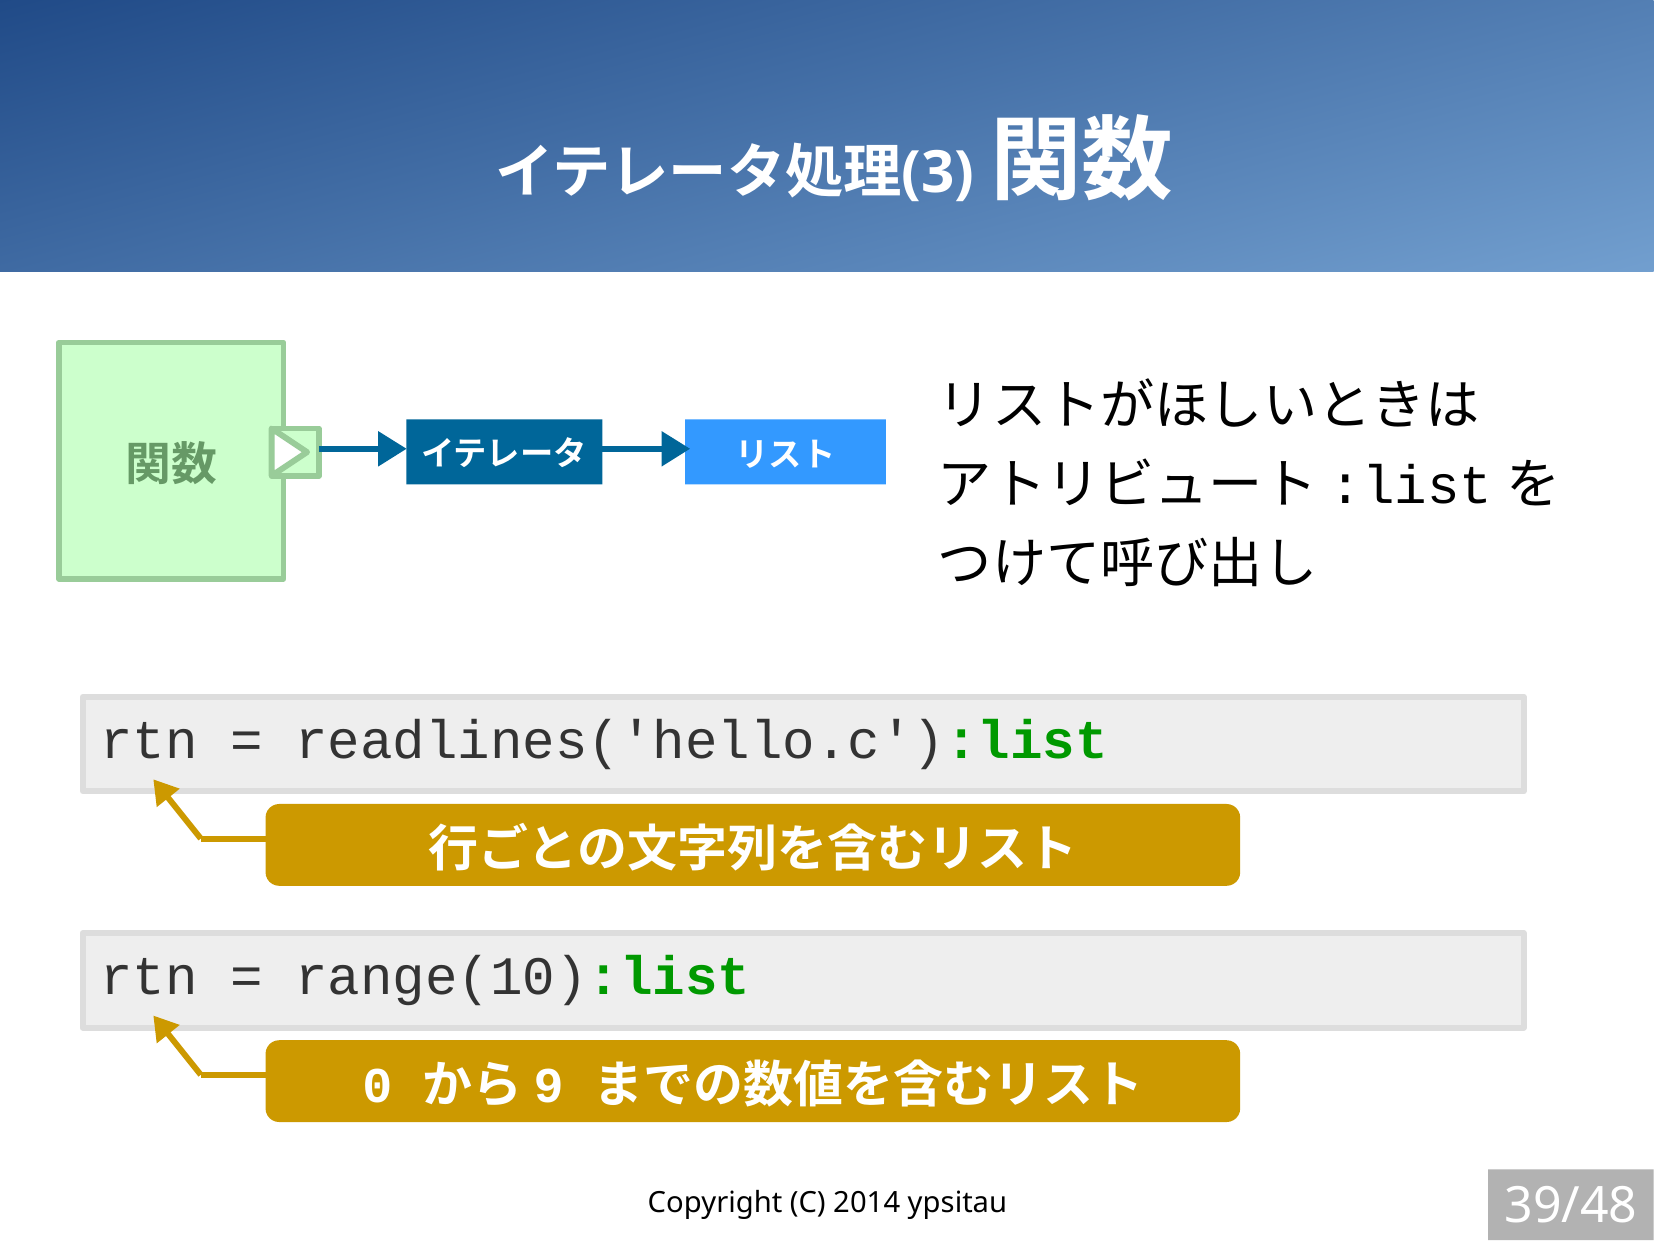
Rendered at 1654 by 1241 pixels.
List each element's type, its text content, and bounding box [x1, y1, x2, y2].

text_box rtn = range(10):list [82, 933, 1524, 1028]
text_box 行ごとの文字列を含むリスト [265, 803, 1241, 886]
text_box rtn = readlines('hello.c'):list [82, 696, 1524, 792]
text_box [271, 428, 319, 476]
text_box 関数 [59, 342, 284, 579]
text_box リストがほしいときは アトリビュート :list を つけて呼び出し [923, 354, 1583, 614]
text_box リスト [685, 419, 886, 485]
text_box 0 から 9 までの数値を含むリスト [265, 1040, 1241, 1123]
text_box イテレータ [406, 419, 603, 485]
title イテレータ処理(3) 関数 [66, 49, 1603, 257]
